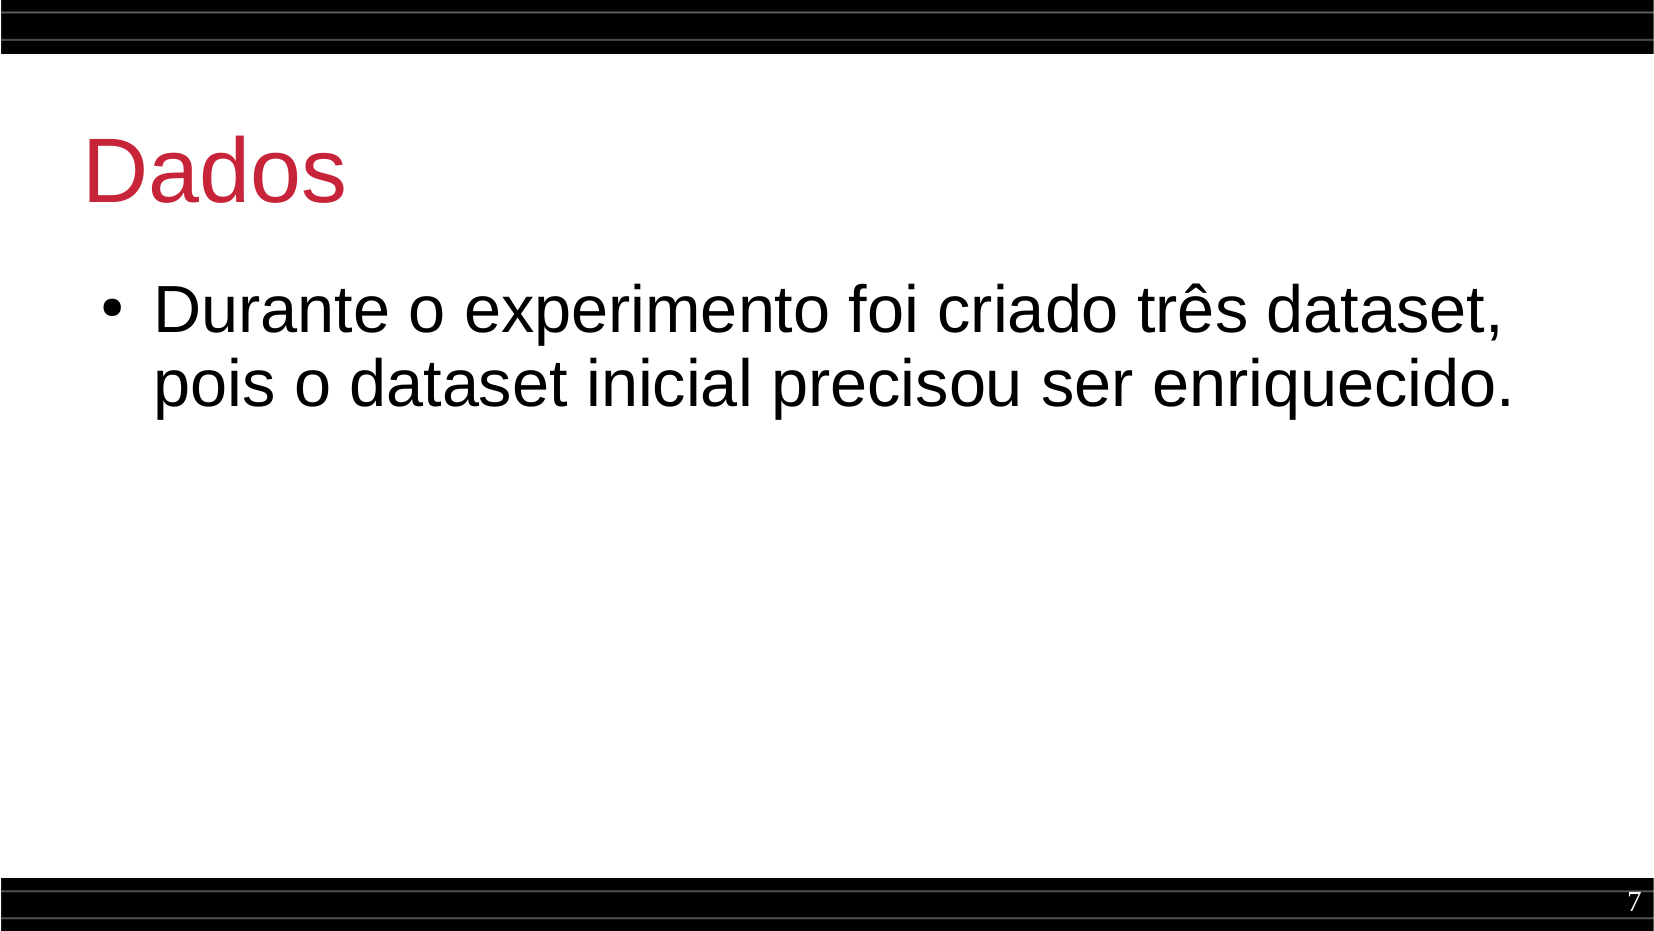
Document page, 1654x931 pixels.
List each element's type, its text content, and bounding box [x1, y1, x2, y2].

picture [1, 878, 1654, 931]
list Durante o experimento foi criado três dataset, pois o dataset inicial precisou ser enriquecido. [82, 271, 1571, 758]
picture [1, 0, 1654, 54]
title Dados [82, 92, 1571, 249]
